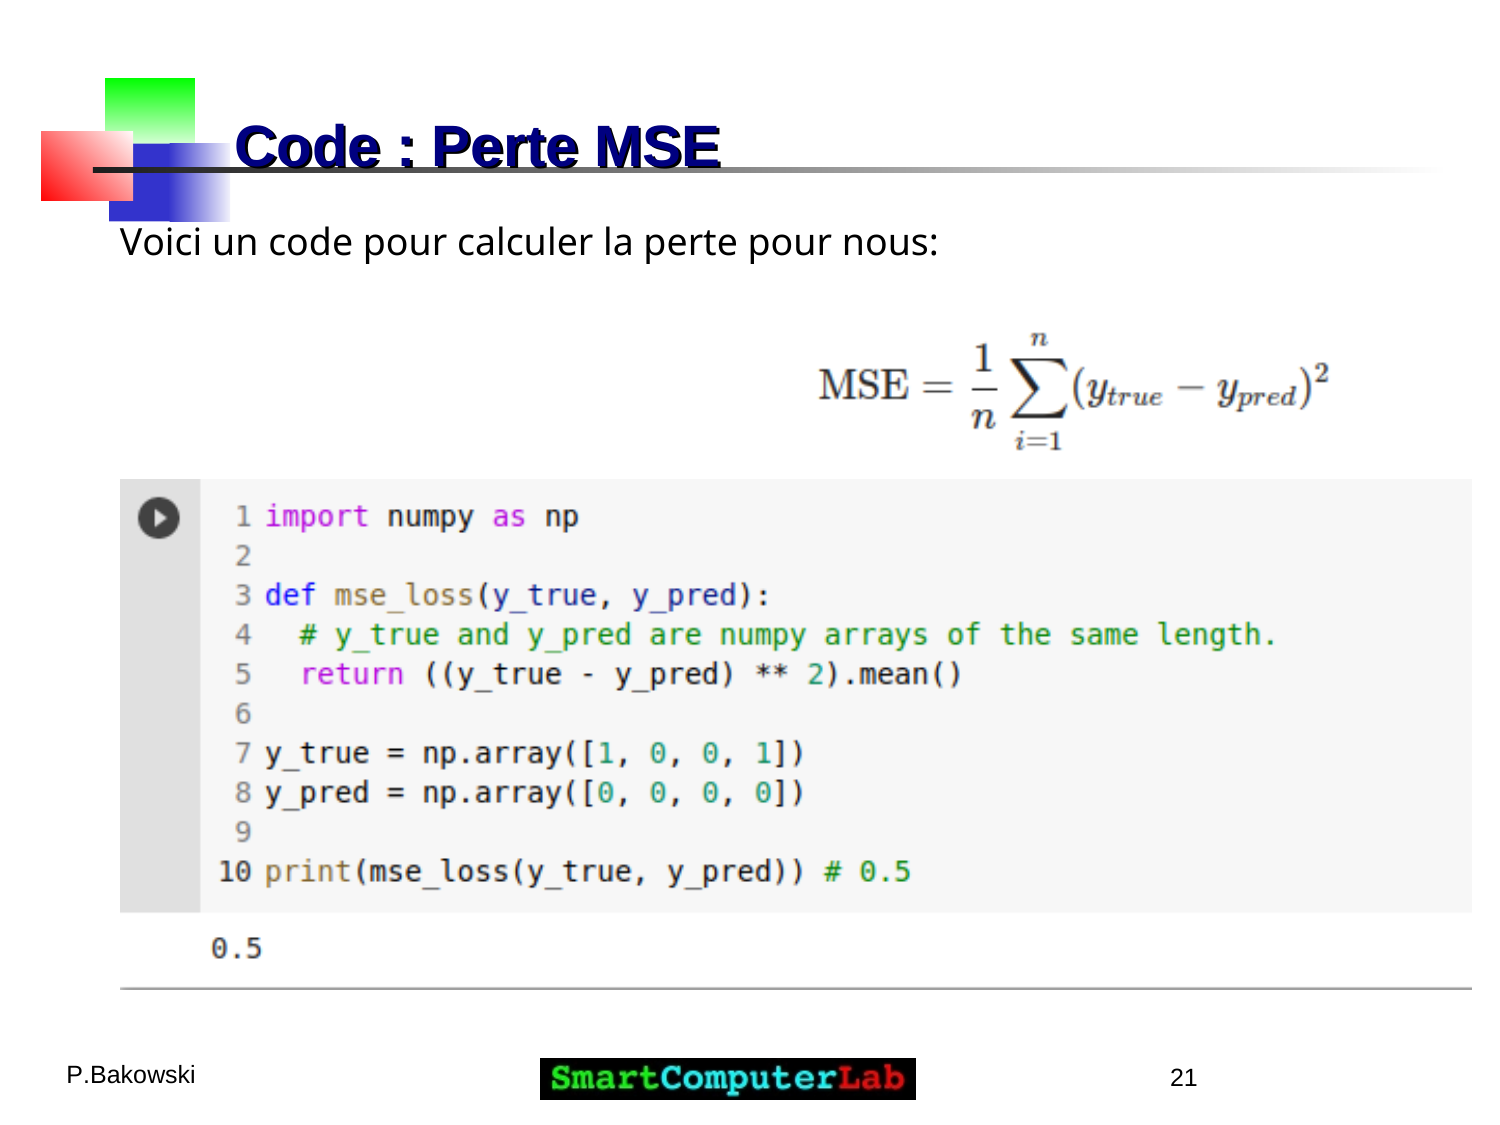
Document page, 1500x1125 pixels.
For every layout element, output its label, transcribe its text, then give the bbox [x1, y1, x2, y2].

title Code : Perte MSE [203, 30, 1471, 186]
picture [120, 289, 1472, 991]
picture [540, 1058, 916, 1100]
text_box Voici un code pour calculer la perte pour nous: [105, 211, 1366, 271]
